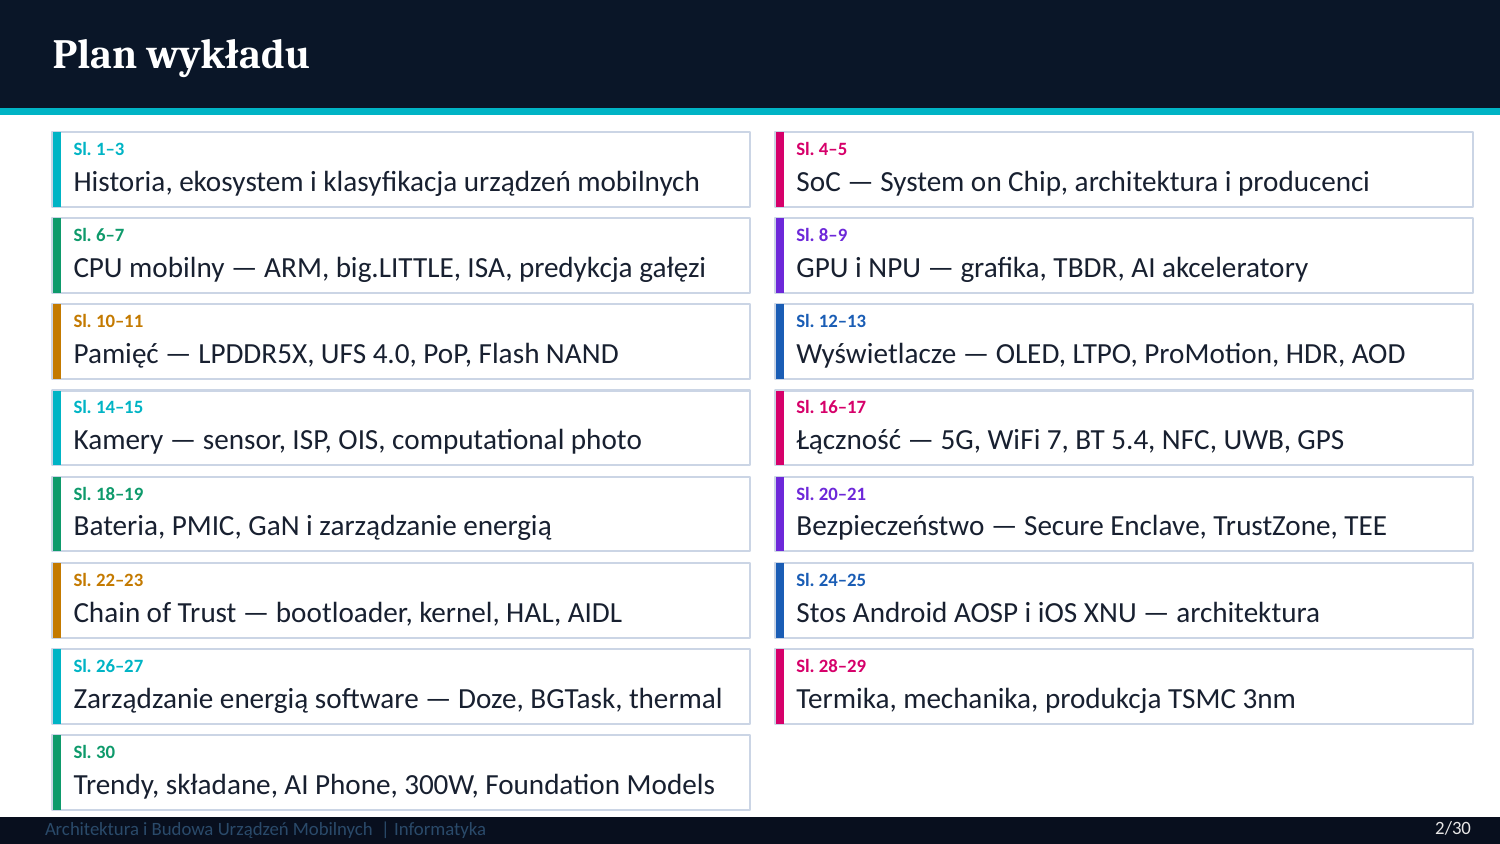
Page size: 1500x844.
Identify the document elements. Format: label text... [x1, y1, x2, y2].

text_box Sl. 22–23 [73, 569, 201, 595]
text_box Bezpieczeństwo — Secure Enclave, TrustZone, TEE [796, 511, 1459, 546]
text_box [775, 649, 1473, 724]
text_box [775, 304, 1473, 379]
text_box Kamery — sensor, ISP, OIS, computational photo [73, 425, 736, 460]
text_box Sl. 14–15 [73, 396, 201, 422]
text_box Sl. 12–13 [796, 310, 924, 336]
text_box Termika, mechanika, produkcja TSMC 3nm [796, 684, 1459, 718]
text_box Sl. 4–5 [796, 138, 924, 164]
text_box CPU mobilny — ARM, big.LITTLE, ISA, predykcja gałęzi [73, 253, 736, 287]
text_box Sl. 28–29 [796, 655, 924, 681]
text_box Zarządzanie energią software — Doze, BGTask, thermal [73, 684, 736, 718]
text_box GPU i NPU — grafika, TBDR, AI akceleratory [796, 253, 1459, 287]
text_box Chain of Trust — bootloader, kernel, HAL, AIDL [73, 598, 736, 632]
text_box [775, 563, 1473, 638]
text_box [52, 735, 750, 810]
text_box Plan wykładu [53, 9, 1447, 102]
text_box [775, 218, 1473, 293]
text_box Bateria, PMIC, GaN i zarządzanie energią [73, 511, 736, 546]
text_box Sl. 8–9 [796, 224, 924, 250]
text_box [52, 563, 750, 638]
text_box /30 [1420, 806, 1500, 844]
text_box [0, 817, 1420, 844]
text_box [0, 0, 1500, 115]
text_box Historia, ekosystem i klasyfikacja urządzeń mobilnych [73, 166, 736, 201]
text_box Łączność — 5G, WiFi 7, BT 5.4, NFC, UWB, GPS [796, 425, 1459, 460]
text_box Sl. 10–11 [73, 310, 201, 336]
text_box [52, 477, 750, 551]
text_box Sl. 26–27 [73, 655, 201, 681]
text_box Trendy, składane, AI Phone, 300W, Foundation Models [73, 770, 736, 804]
text_box [52, 304, 750, 379]
text_box Sl. 20–21 [796, 483, 924, 508]
text_box [52, 649, 750, 724]
text_box [775, 477, 1473, 551]
text_box Wyświetlacze — OLED, LTPO, ProMotion, HDR, AOD [796, 339, 1459, 373]
text_box Sl. 6–7 [73, 224, 201, 250]
text_box Sl. 1–3 [73, 138, 201, 164]
text_box [775, 391, 1473, 465]
text_box Stos Android AOSP i iOS XNU — architektura [796, 598, 1459, 632]
text_box Sl. 24–25 [796, 569, 924, 595]
text_box [52, 218, 750, 293]
text_box Sl. 18–19 [73, 483, 201, 508]
text_box [775, 132, 1473, 207]
text_box [52, 391, 750, 465]
text_box SoC — System on Chip, architektura i producenci [796, 166, 1459, 201]
text_box Architektura i Budowa Urządzeń Mobilnych | Informatyka [45, 819, 1420, 843]
text_box Sl. 16–17 [796, 396, 924, 422]
text_box [52, 132, 750, 207]
text_box Pamięć — LPDDR5X, UFS 4.0, PoP, Flash NAND [73, 339, 736, 373]
text_box Sl. 30 [73, 741, 201, 767]
